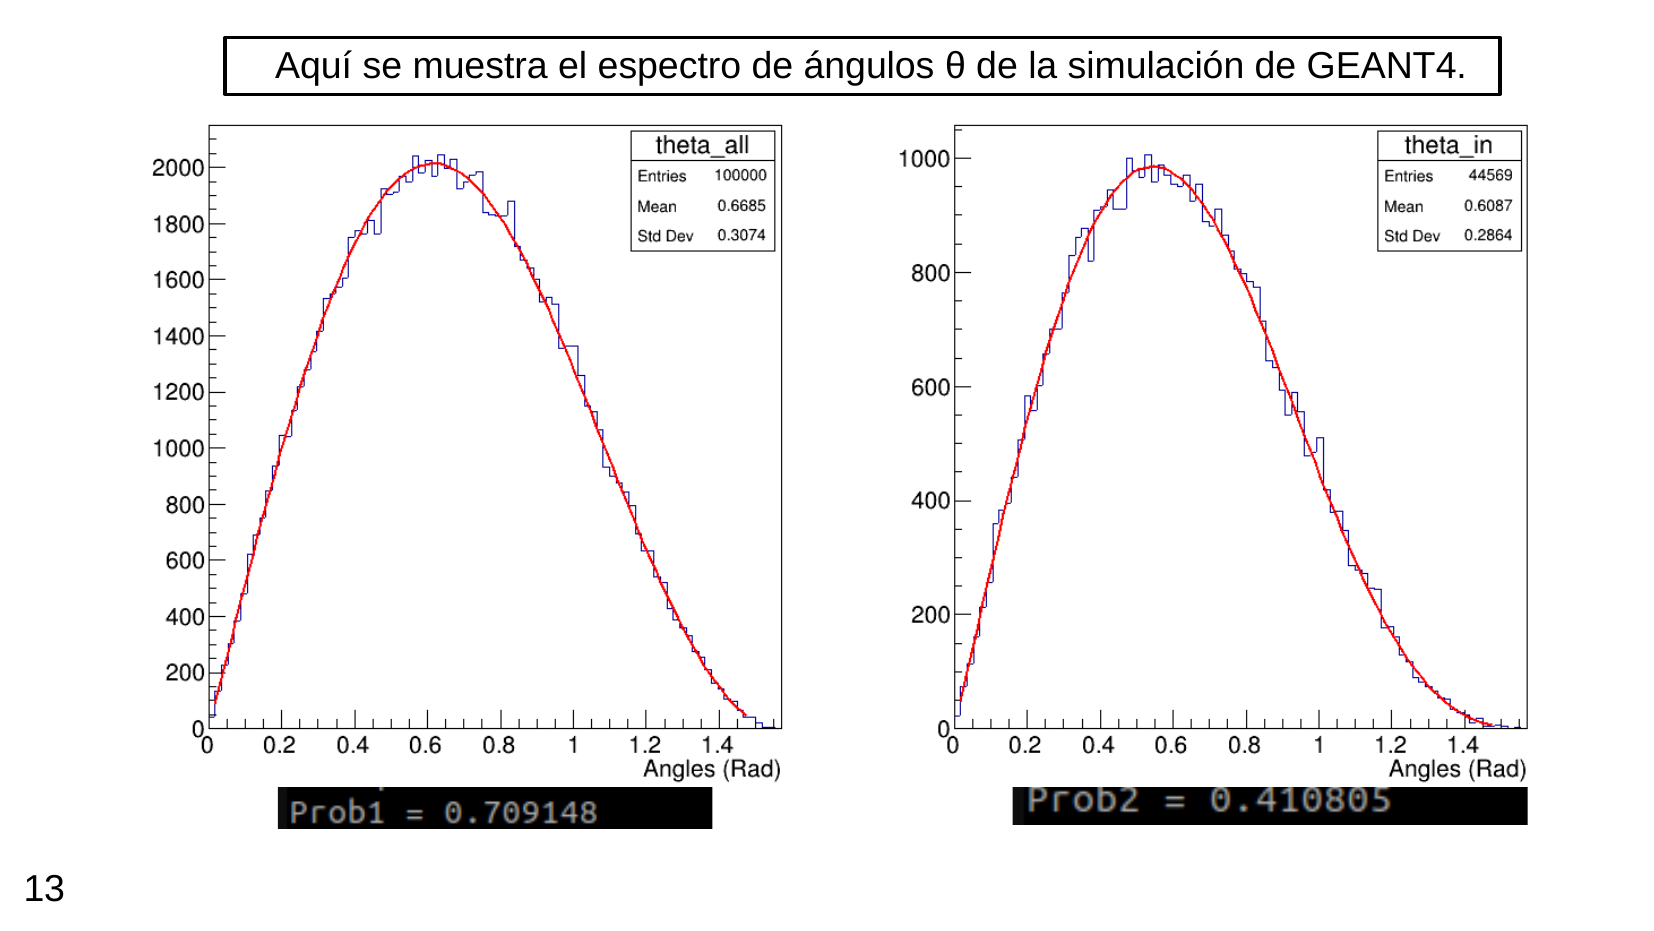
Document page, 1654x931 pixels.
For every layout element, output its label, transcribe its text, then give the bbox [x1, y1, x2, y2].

text_box <number> [8, 860, 638, 931]
picture [143, 117, 1538, 829]
text_box Aquí se muestra el espectro de ángulos θ de la simulación de GEANT4. [225, 37, 1501, 95]
